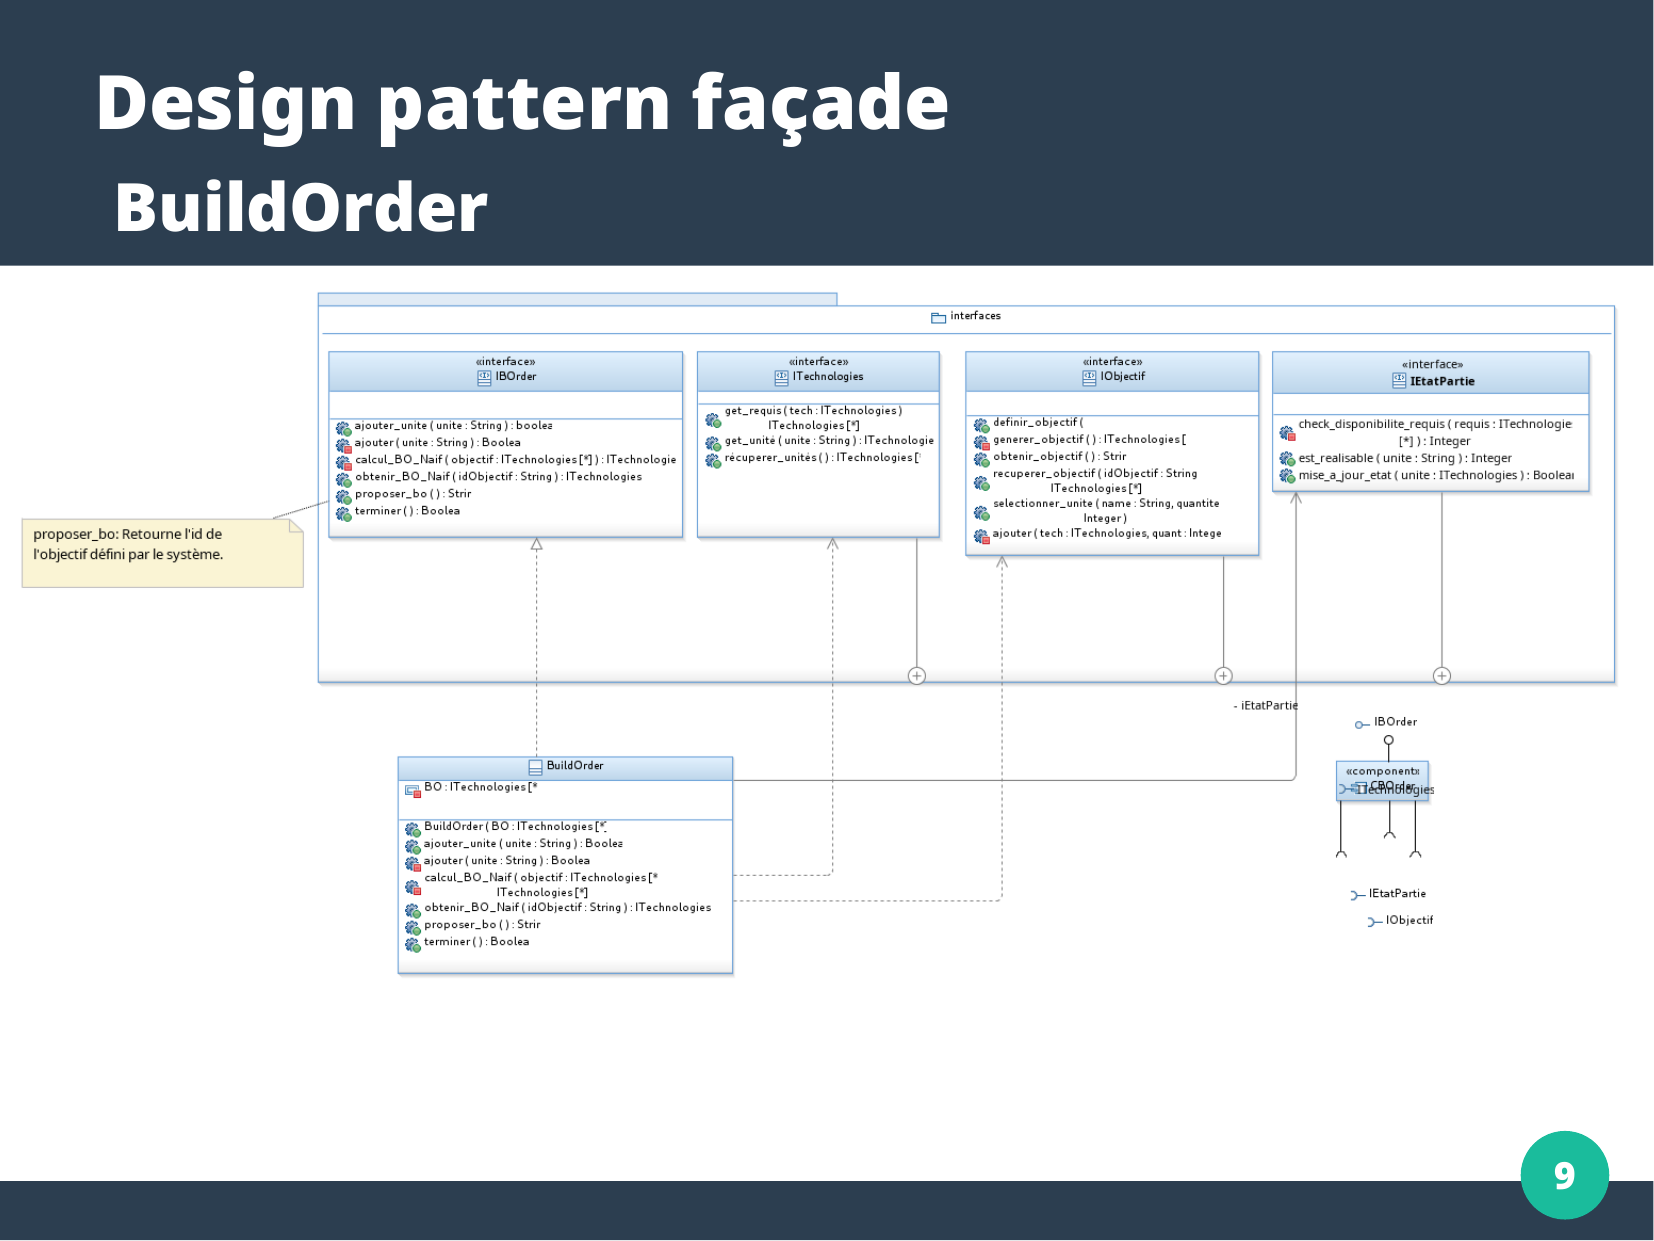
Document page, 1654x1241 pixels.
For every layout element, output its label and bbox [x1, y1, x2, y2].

text_box [59, 49, 1595, 207]
picture [11, 283, 1630, 990]
